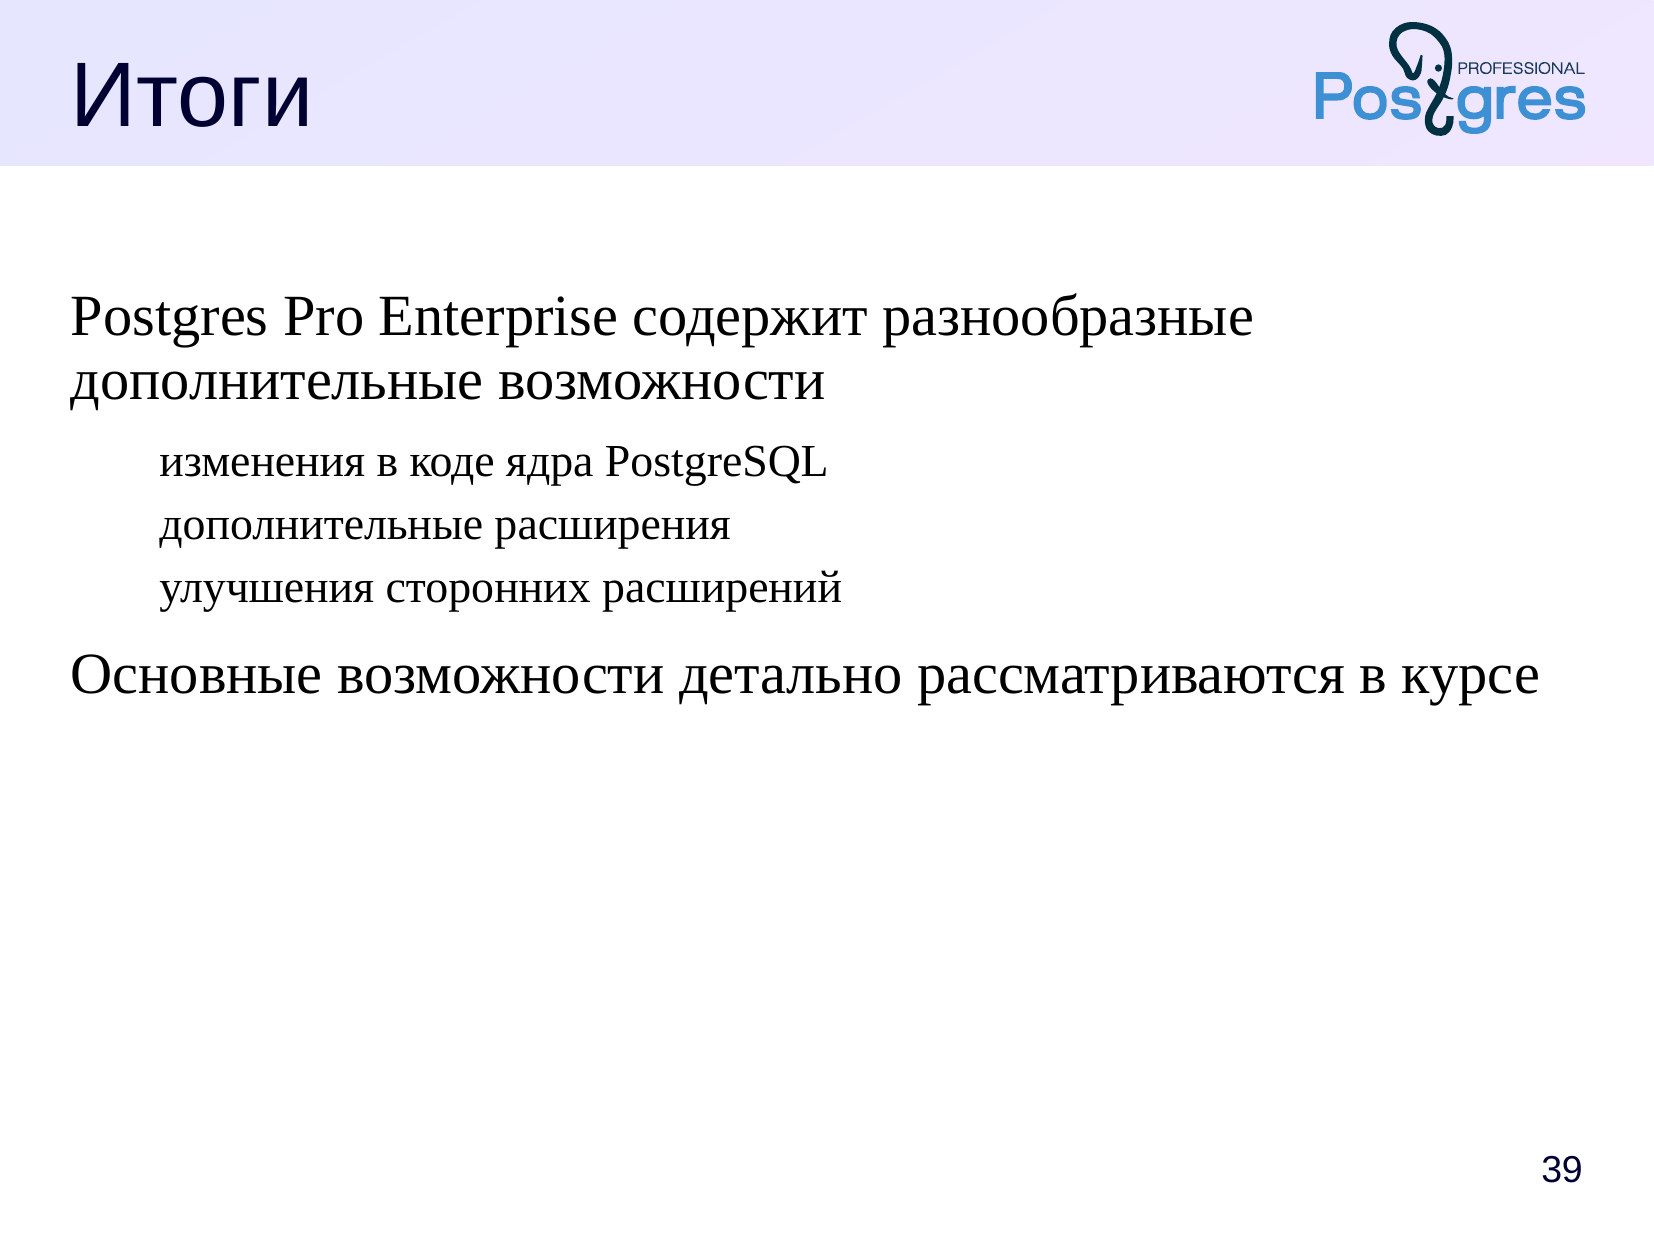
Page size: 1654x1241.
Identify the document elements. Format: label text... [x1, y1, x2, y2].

title Итоги [70, 43, 1241, 147]
list Postgres Pro Enterprise содержит разнообразные дополнительные возможности изменения в коде ядра PostgreSQL дополнительные расширения улучшения сторонних расширений Основные возможности детально рассматриваются в курсе [70, 283, 1583, 1134]
